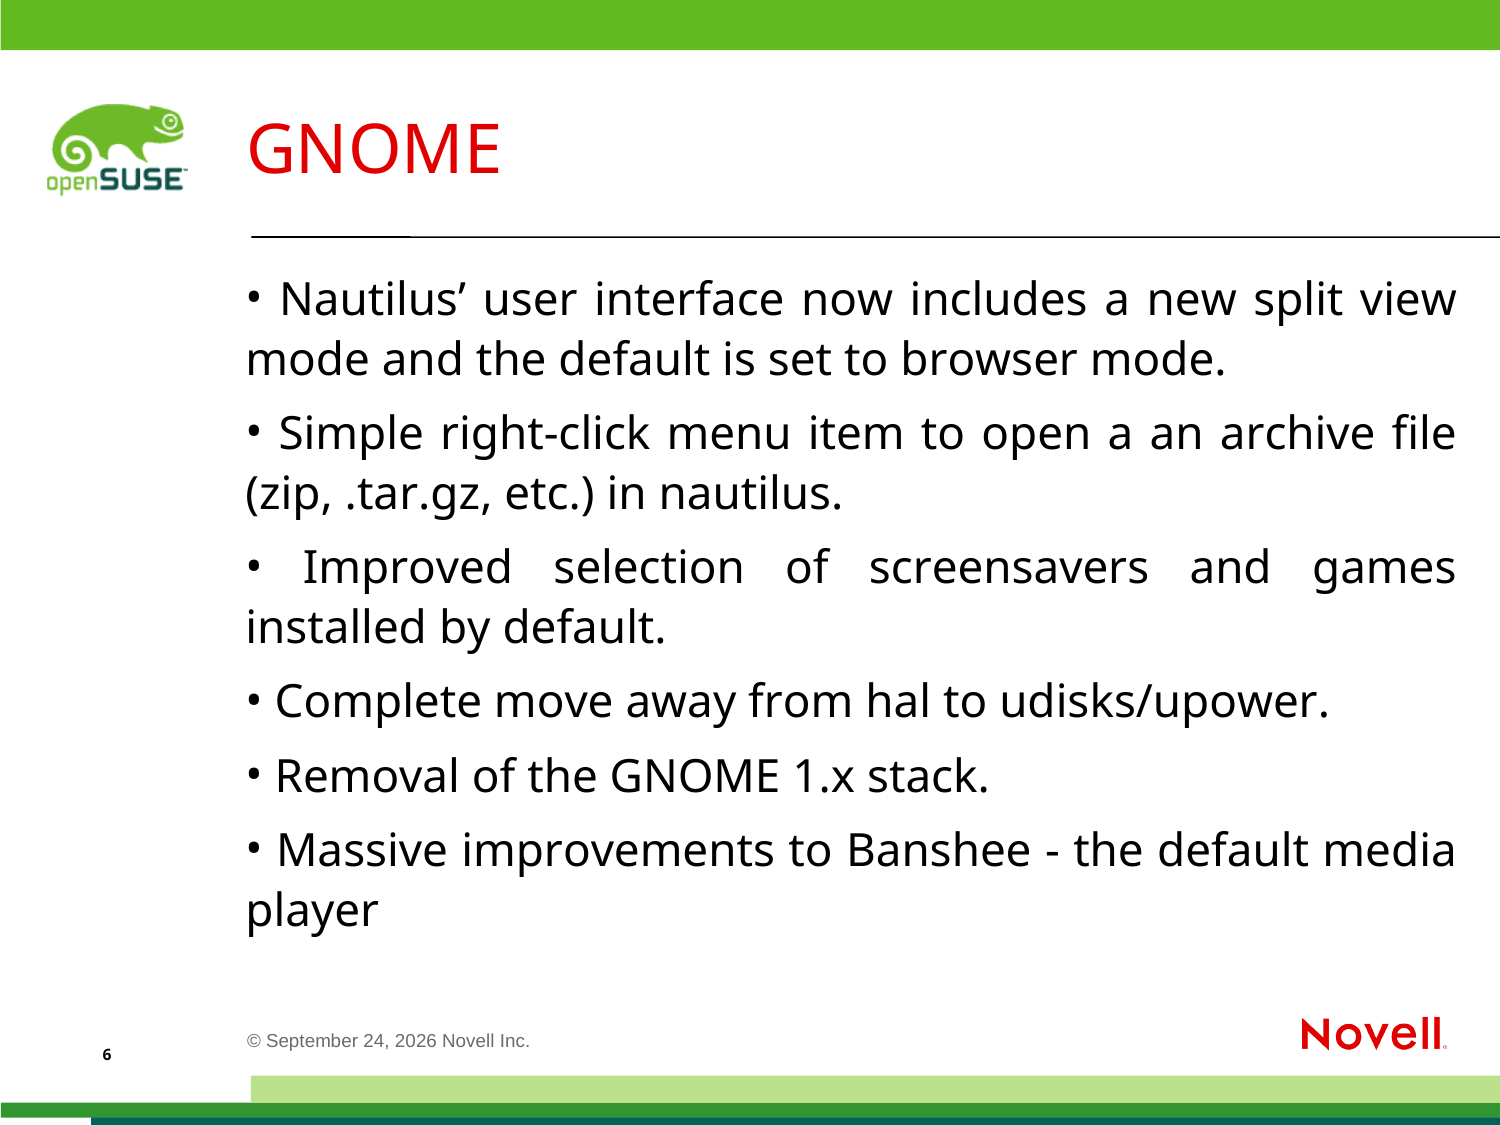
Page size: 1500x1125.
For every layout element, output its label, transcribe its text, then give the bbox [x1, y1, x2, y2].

title GNOME [246, 109, 1409, 190]
picture [47, 104, 188, 197]
picture [1295, 1011, 1453, 1056]
list Nautilus’ user interface now includes a new split view mode and the default is set to browser mode. Simple right-click menu item to open a an archive file (zip, .tar.gz, etc.) in nautilus. Improved selection of screensavers and games installed by default. Complete move away from hal to udisks/upower. Removal of the GNOME 1.x stack. Massive improvements to Banshee - the default media player [245, 267, 1458, 1010]
